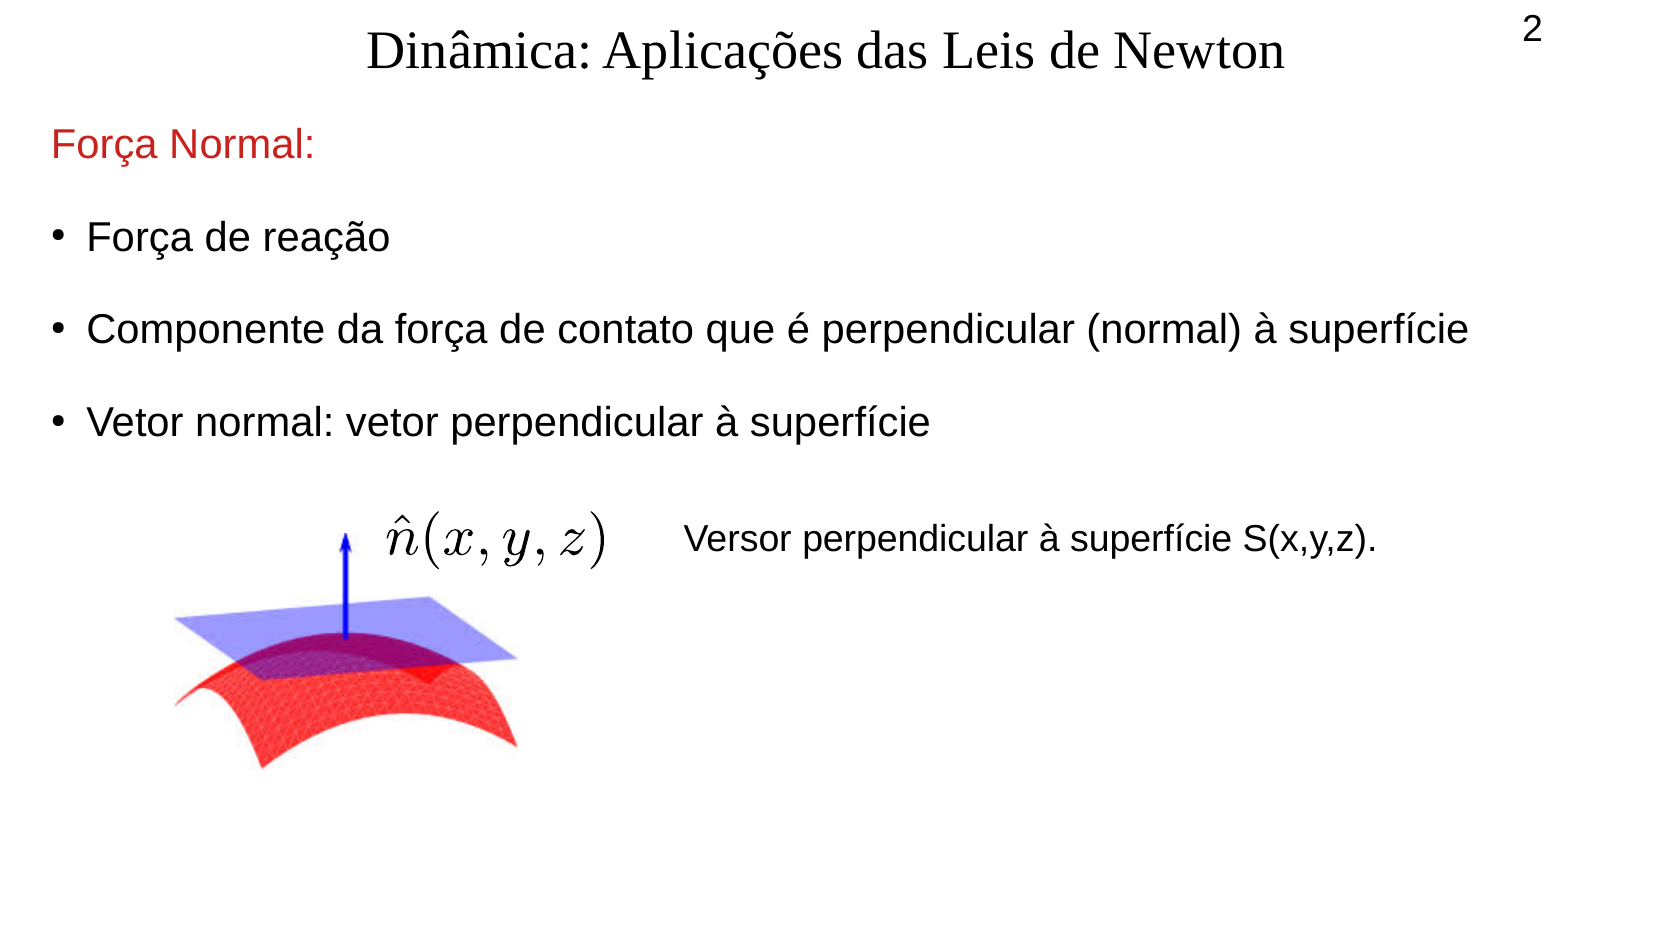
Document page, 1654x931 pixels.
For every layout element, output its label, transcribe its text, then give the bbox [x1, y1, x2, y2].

text_box Dinâmica: Aplicações das Leis de Newton [352, 0, 1302, 88]
text_box Força Normal: Força de reação Componente da força de contato que é perpendicular (normal) à superfície Vetor normal: vetor perpendicular à superfície [36, 112, 1572, 454]
picture [174, 511, 605, 770]
text_box <number> [1507, 0, 1654, 71]
text_box Versor perpendicular à superfície S(x,y,z). [668, 510, 1393, 568]
